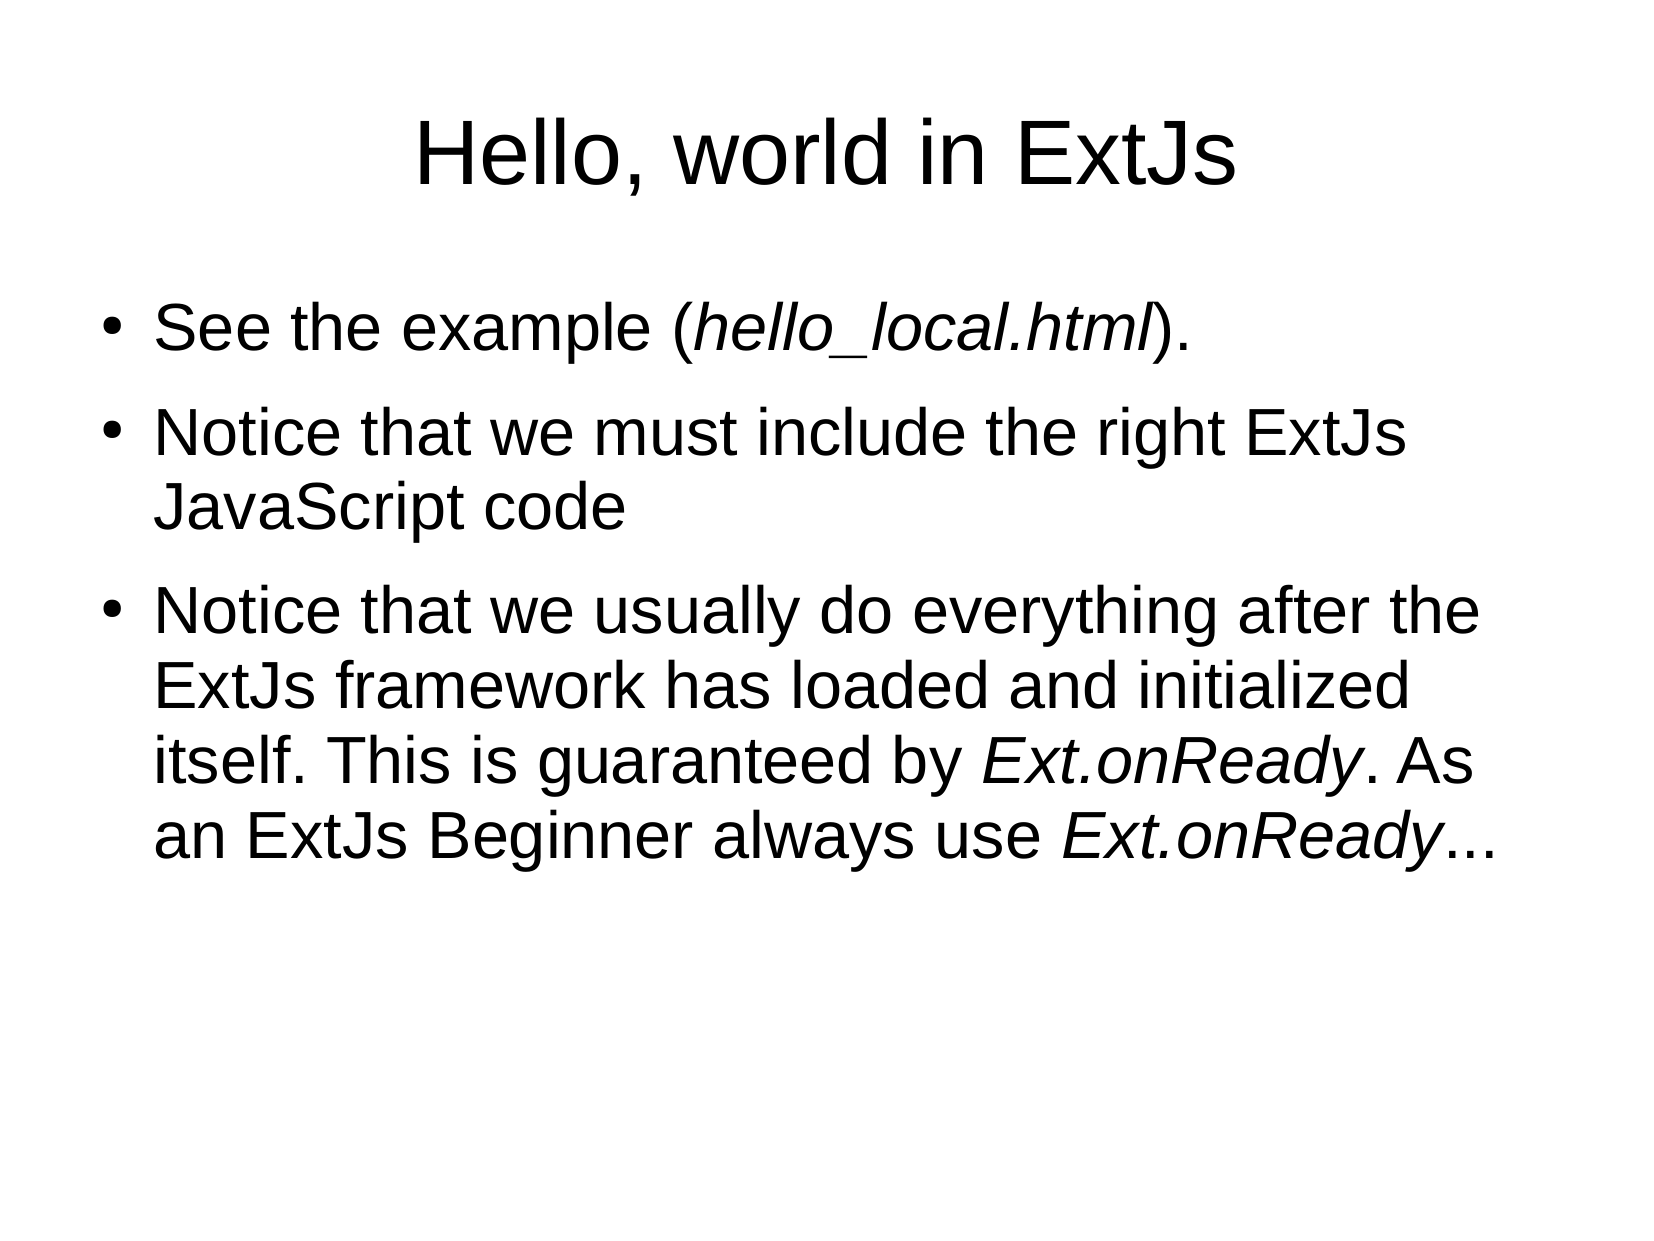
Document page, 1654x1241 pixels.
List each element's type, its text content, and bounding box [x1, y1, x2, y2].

title Hello, world in ExtJs [82, 49, 1571, 257]
list See the example (hello_local.html). Notice that we must include the right ExtJs JavaScript code Notice that we usually do everything after the ExtJs framework has loaded and initialized itself. This is guaranteed by Ext.onReady. As an ExtJs Beginner always use Ext.onReady... [82, 290, 1538, 1010]
